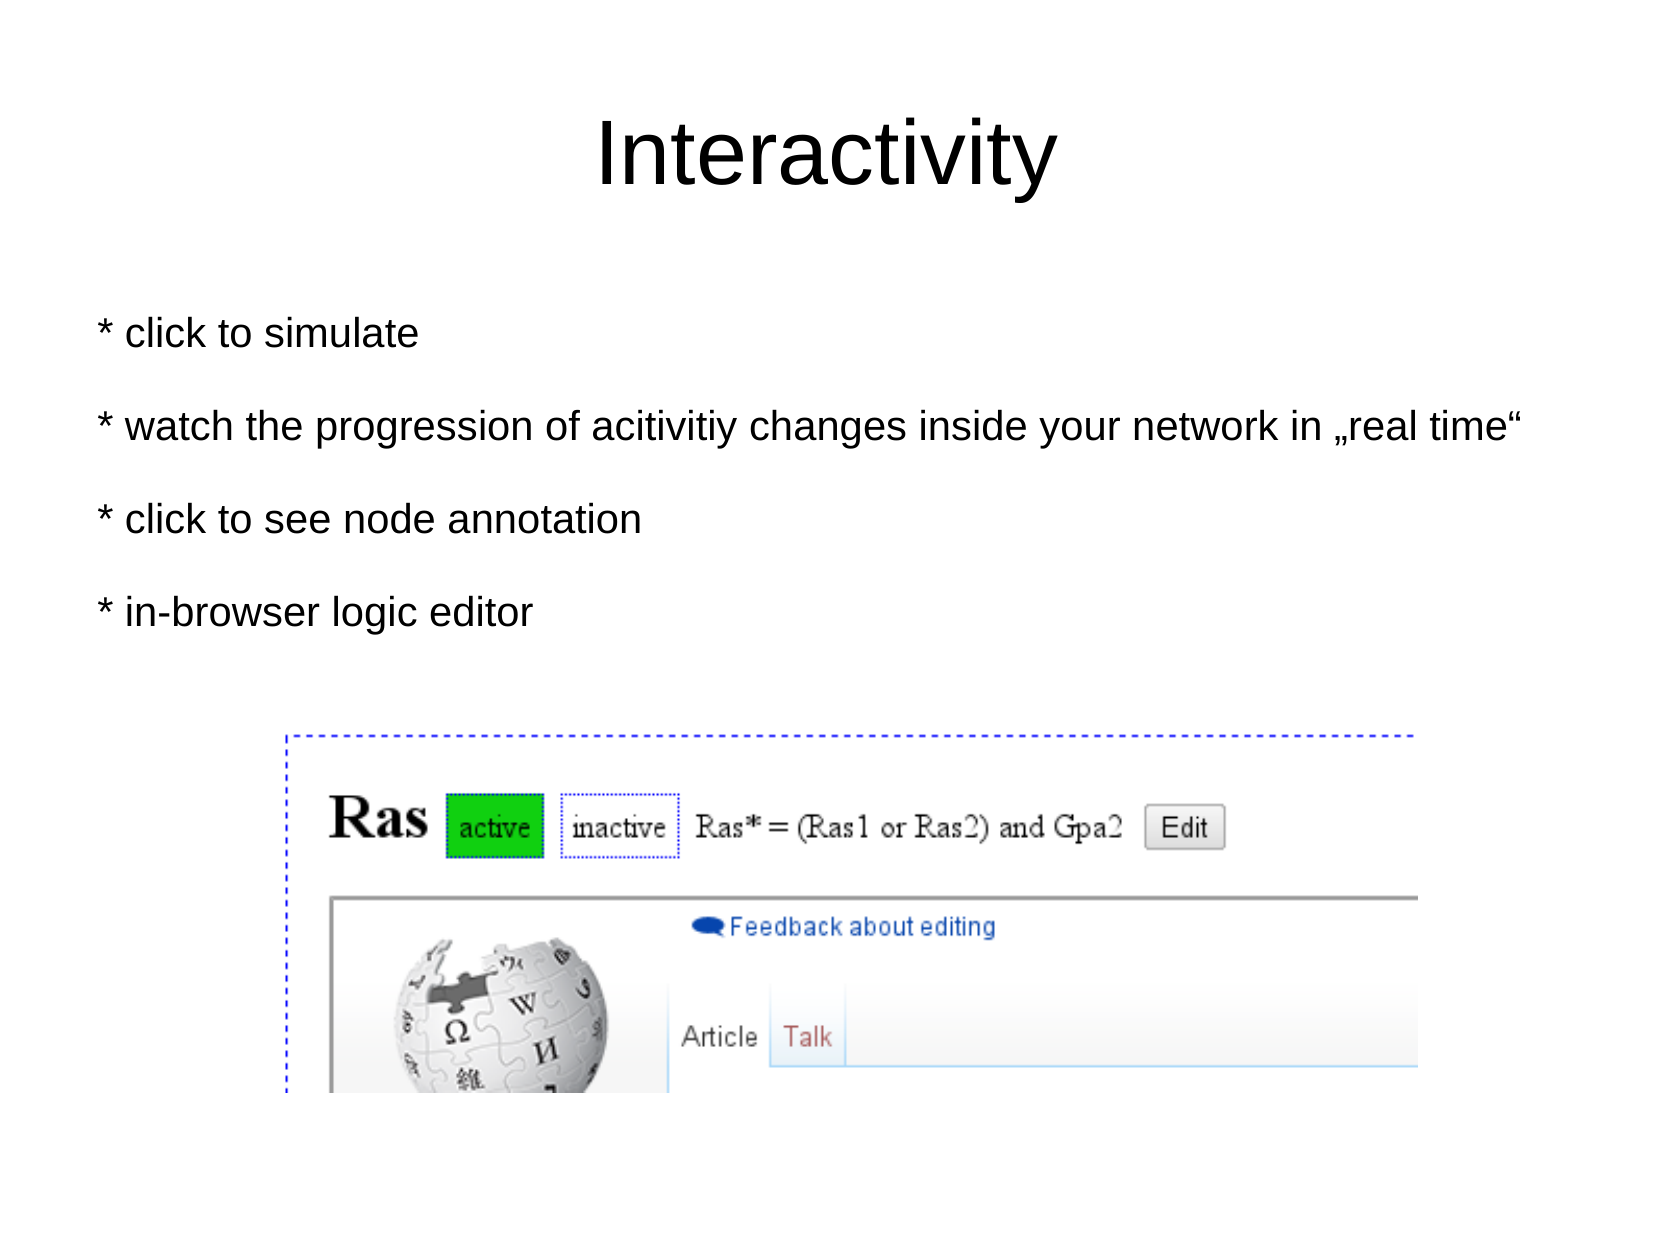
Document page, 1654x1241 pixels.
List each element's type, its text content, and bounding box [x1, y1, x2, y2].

subtitle * click to simulate * watch the progression of acitivitiy changes inside your network in „real time“ * click to see node annotation * in-browser logic editor [97, 265, 1586, 680]
picture [284, 725, 1418, 1093]
title Interactivity [82, 56, 1571, 250]
